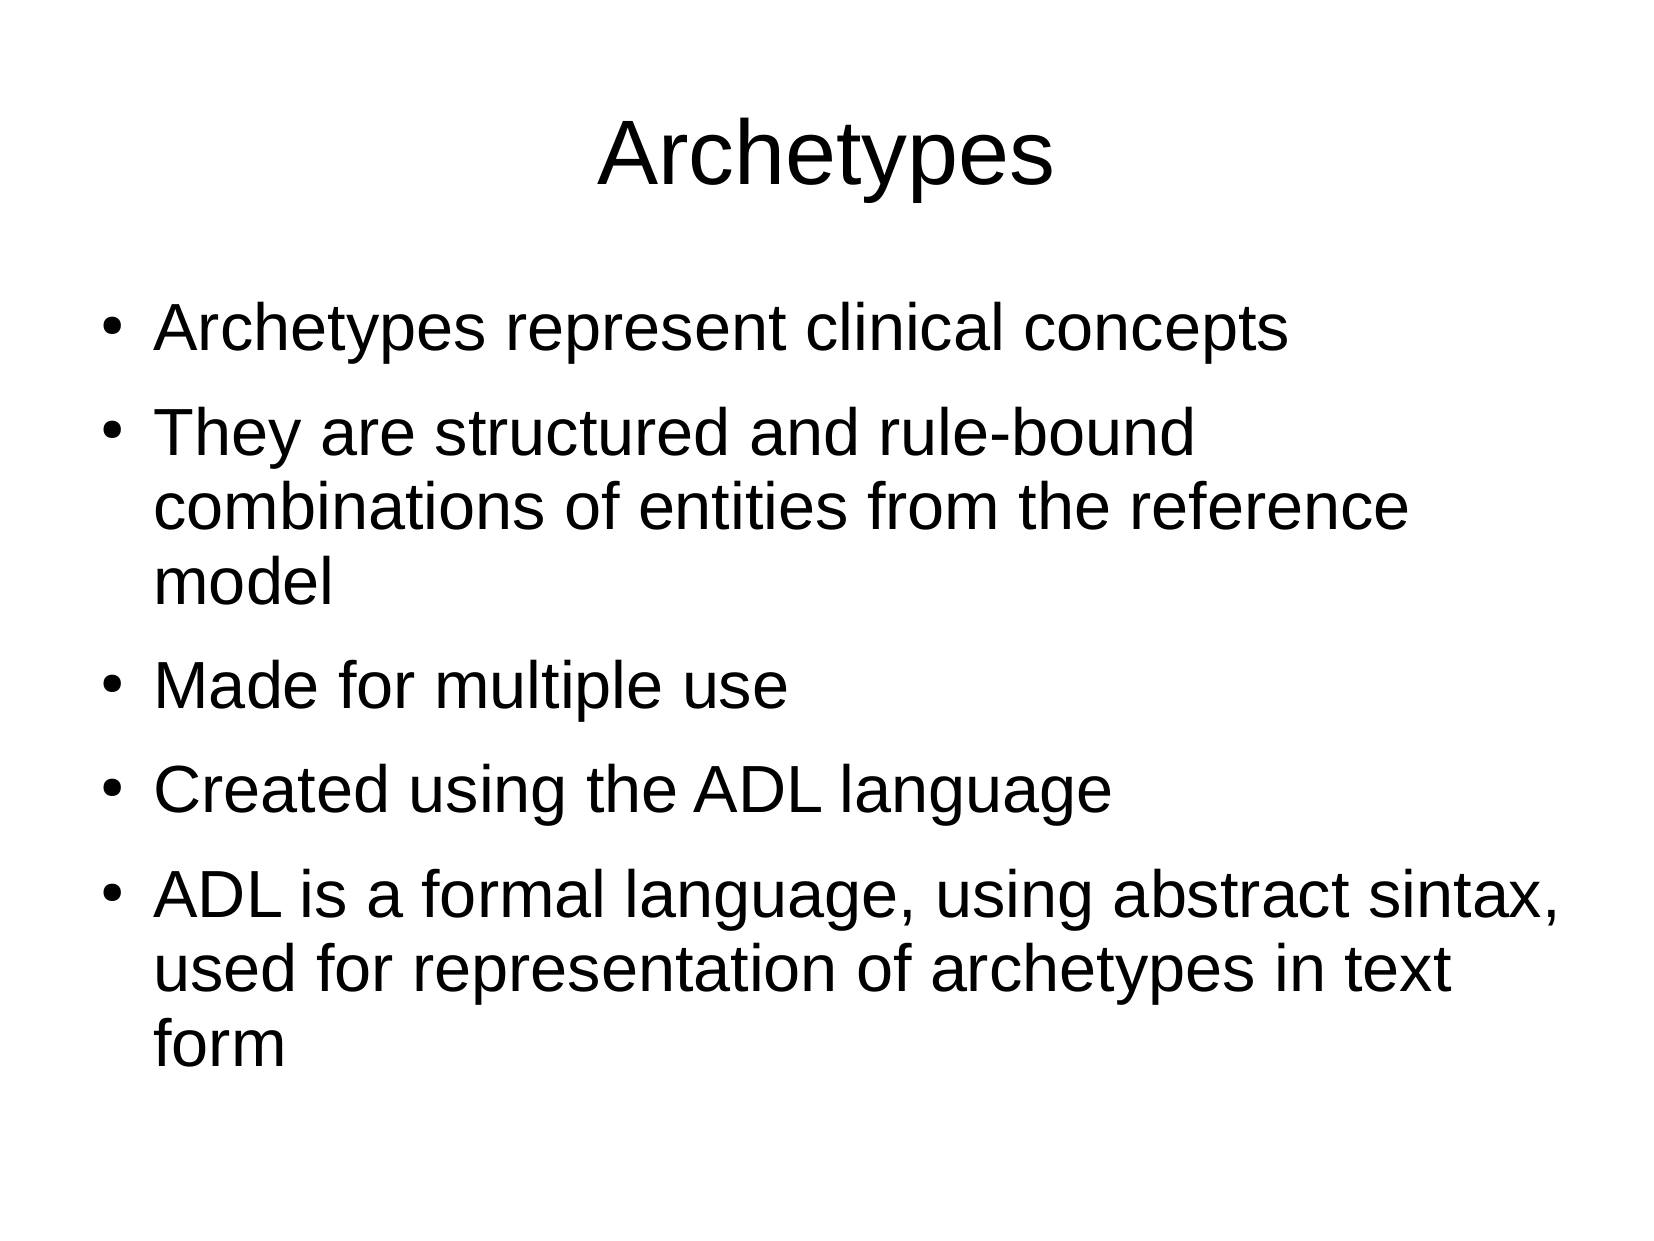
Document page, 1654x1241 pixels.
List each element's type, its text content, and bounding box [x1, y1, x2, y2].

list Archetypes represent clinical concepts They are structured and rule-bound combinations of entities from the reference model Made for multiple use Created using the ADL language ADL is a formal language, using abstract sintax, used for representation of archetypes in text form [82, 290, 1571, 1109]
title Archetypes [82, 49, 1571, 257]
